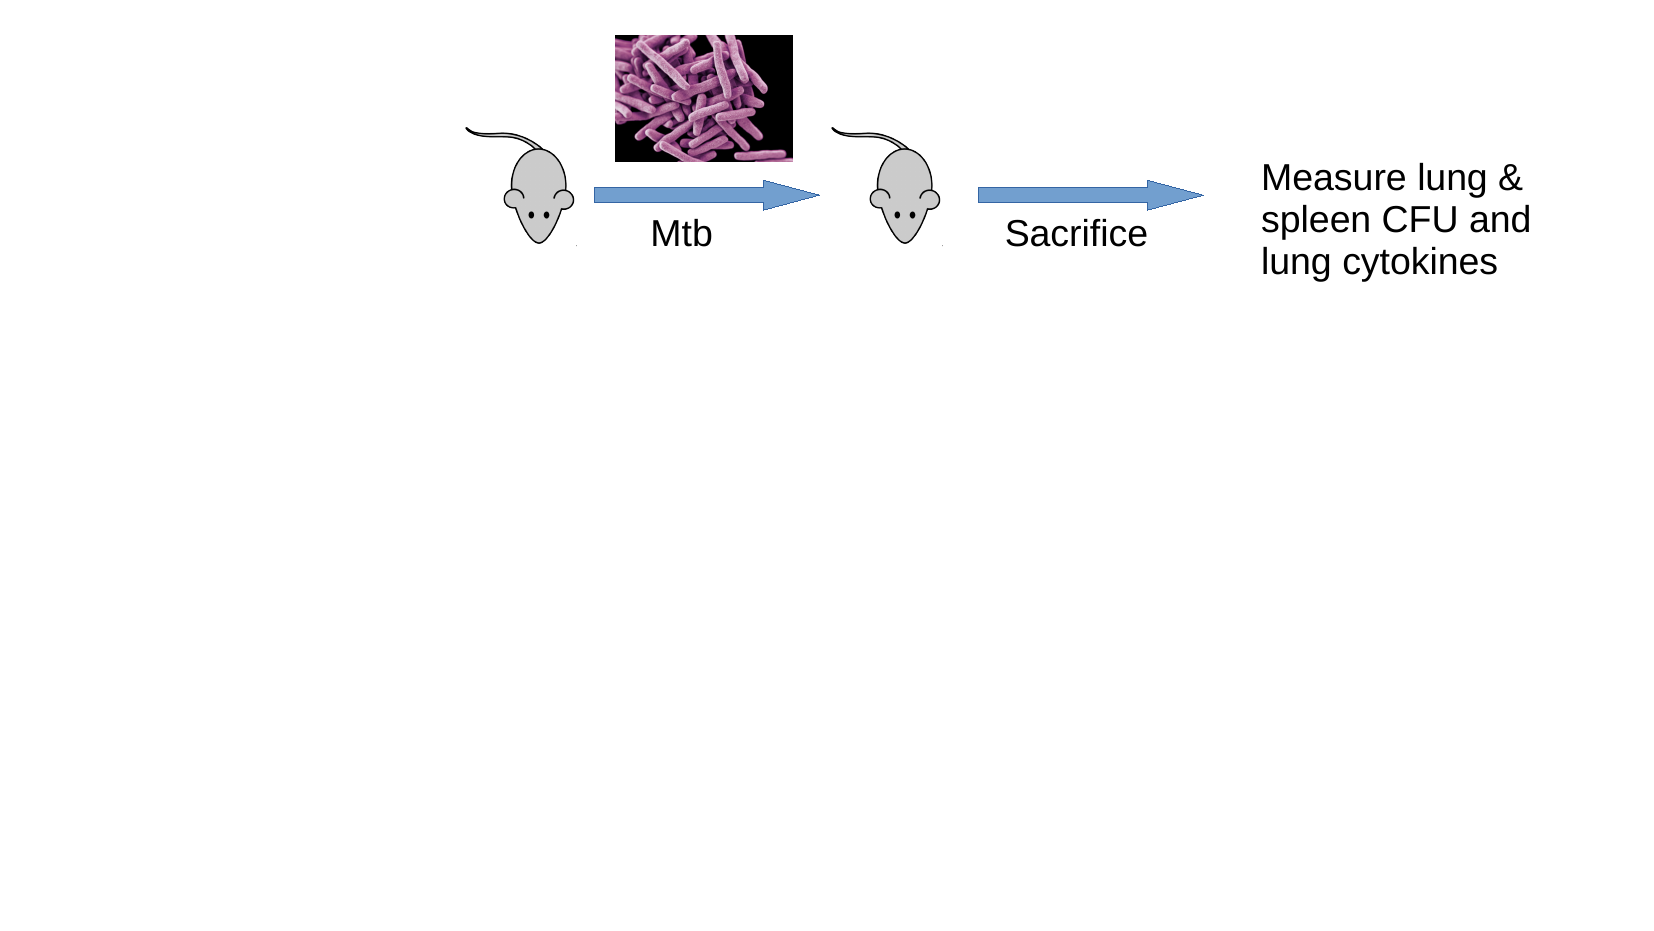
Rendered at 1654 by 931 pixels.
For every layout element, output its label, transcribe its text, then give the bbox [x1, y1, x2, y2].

picture [465, 126, 577, 247]
text_box Sacrifice [990, 204, 1186, 262]
text_box [594, 180, 820, 204]
text_box [978, 180, 1204, 204]
picture [831, 126, 943, 247]
text_box Mtb [635, 204, 831, 262]
picture [615, 35, 793, 162]
text_box Measure lung & spleen CFU and lung cytokines [1246, 149, 1558, 291]
